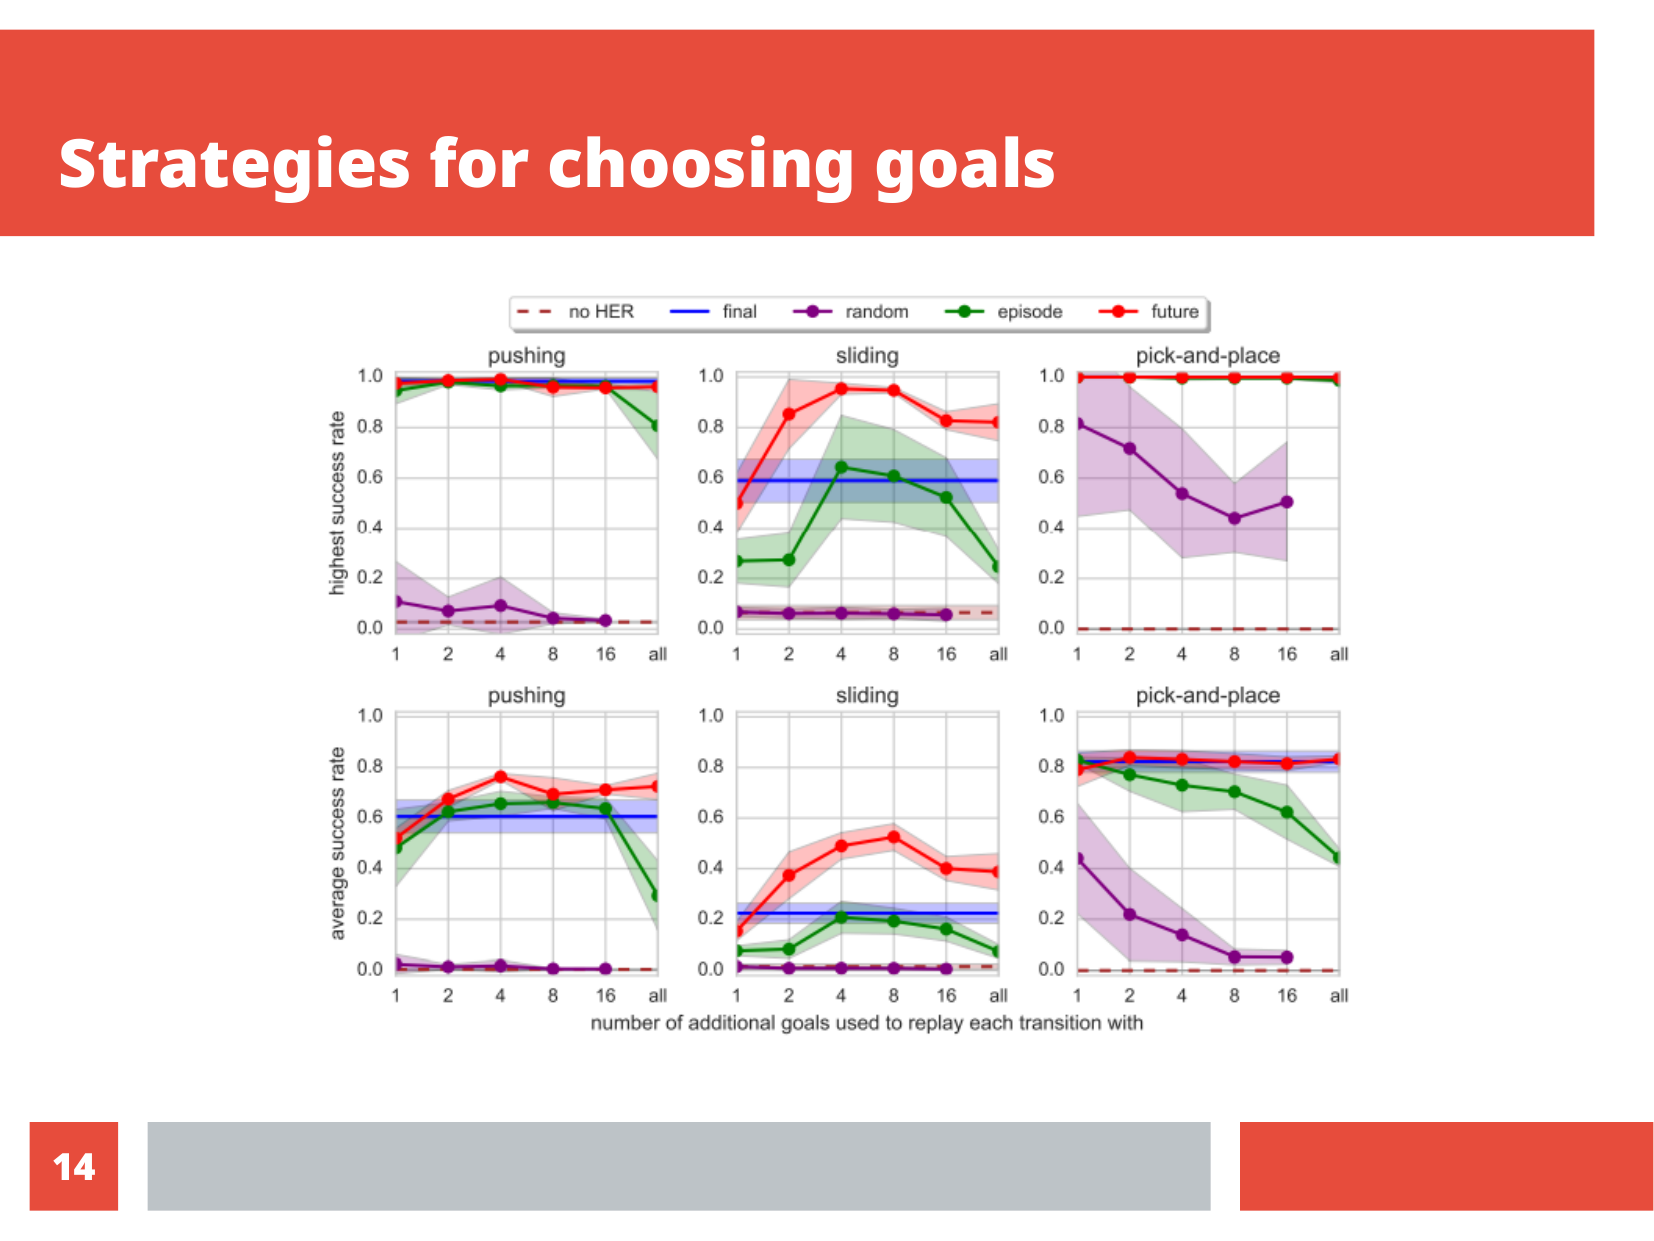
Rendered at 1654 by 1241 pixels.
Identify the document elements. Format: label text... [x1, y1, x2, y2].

title Strategies for choosing goals [59, 59, 1595, 207]
picture [298, 268, 1363, 1051]
